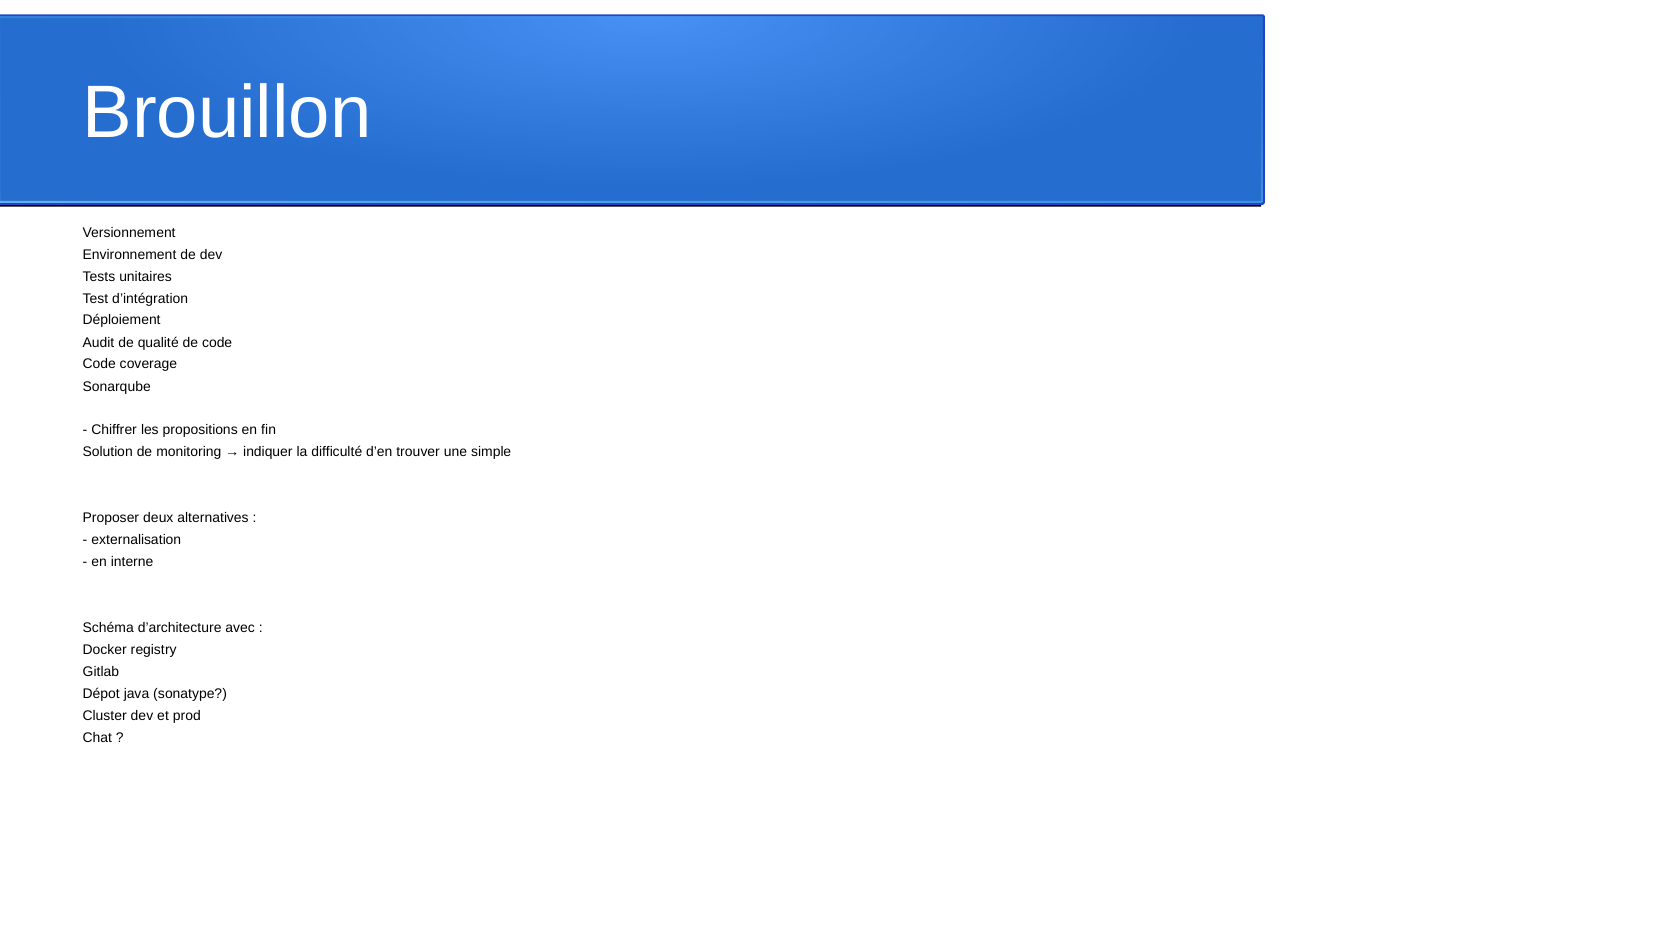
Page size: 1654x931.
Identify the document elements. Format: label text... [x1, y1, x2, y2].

title Brouillon [82, 35, 1235, 189]
list Versionnement Environnement de dev Tests unitaires Test d’intégration Déploiement Audit de qualité de code Code coverage Sonarqube - Chiffrer les propositions en fin Solution de monitoring → indiquer la difficulté d’en trouver une simple Proposer deux alternatives : - externalisation - en interne Schéma d’architecture avec : Docker registry Gitlab Dépot java (sonatype?) Cluster dev et prod Chat ? [82, 224, 1571, 764]
